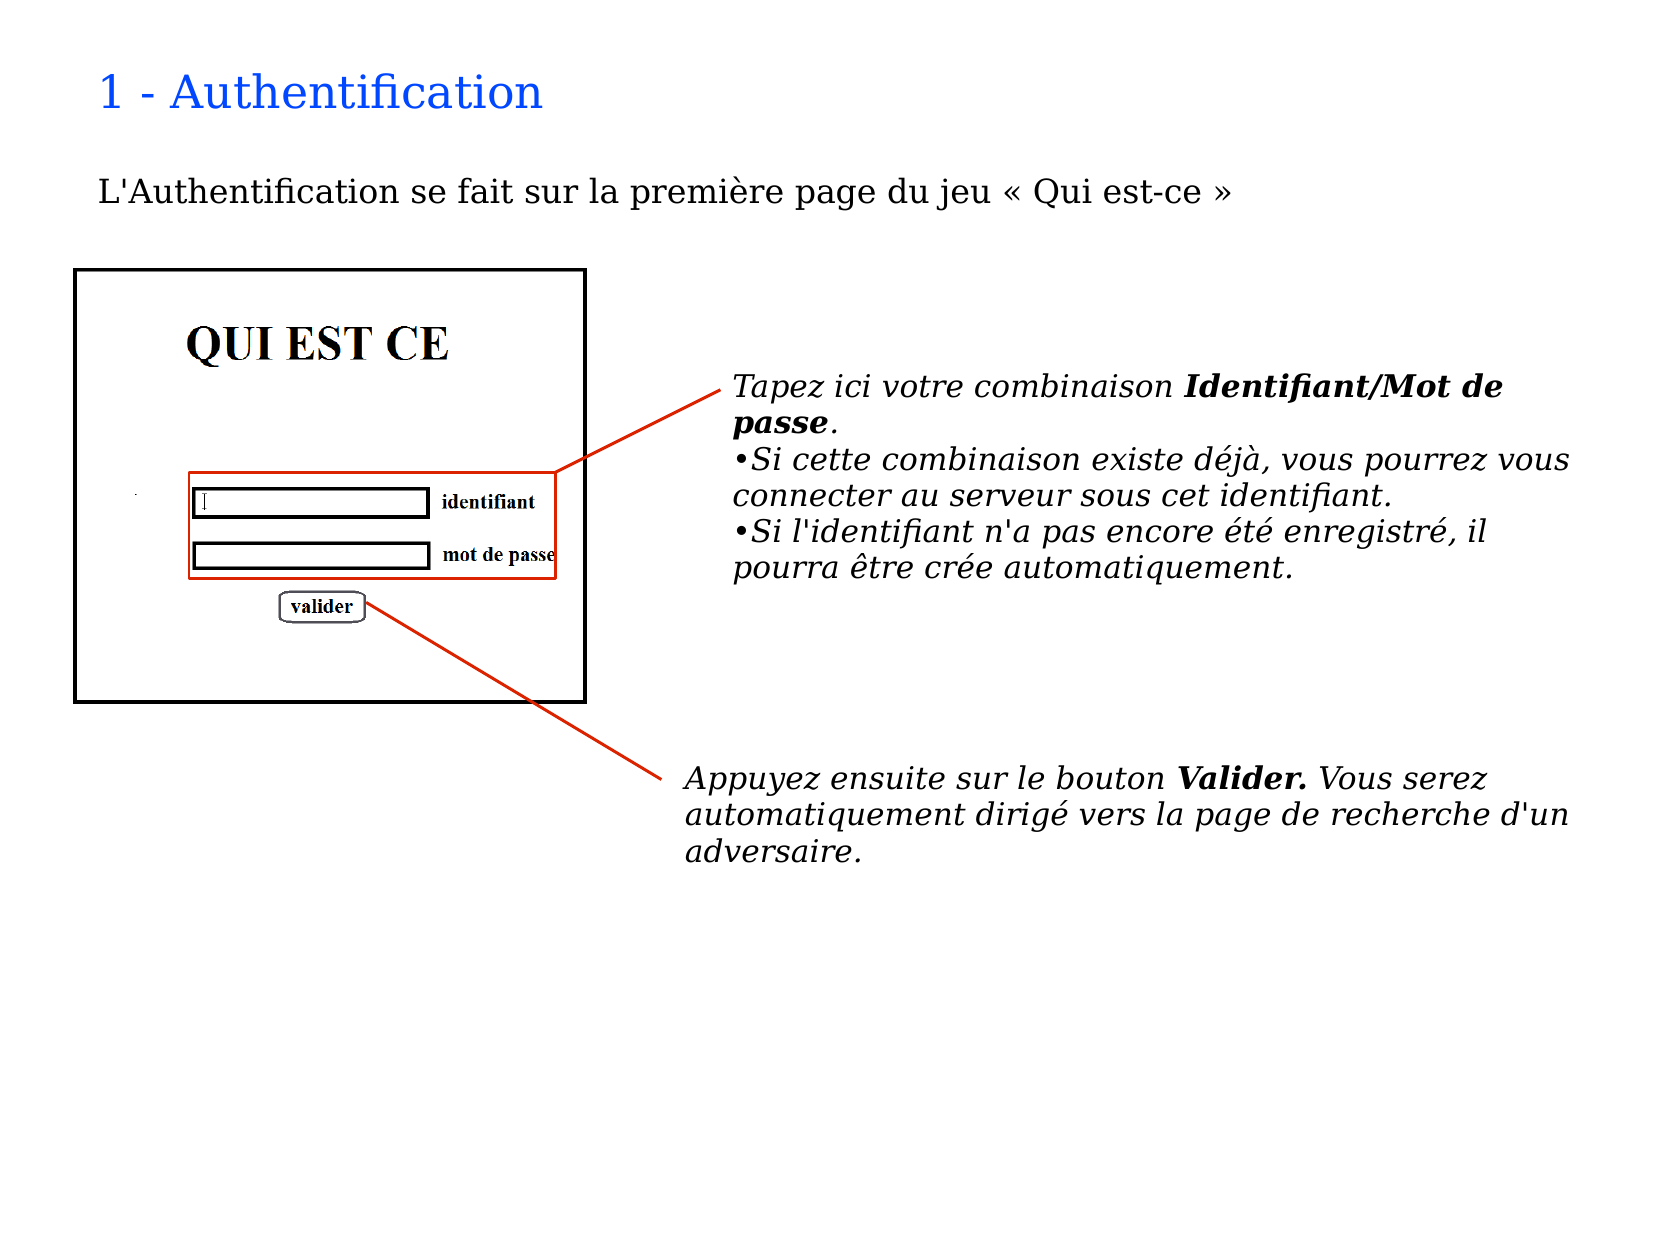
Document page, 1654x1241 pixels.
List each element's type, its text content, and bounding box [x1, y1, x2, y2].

picture [190, 474, 554, 577]
picture [70, 259, 591, 709]
text_box Appuyez ensuite sur le bouton Valider. Vous serez automatiquement dirigé vers la page de recherche d'un adversaire. [673, 755, 1654, 874]
text_box 1 - Authentification L'Authentification se fait sur la première page du jeu « Qui est-ce » [82, 59, 1453, 219]
text_box Tapez ici votre combinaison Identifiant/Mot de passe. •Si cette combinaison existe déjà, vous pourrez vous connecter au serveur sous cet identifiant. •Si l'identifiant n'a pas encore été enregistré, il pourra être crée automatiquement. [720, 363, 1619, 591]
